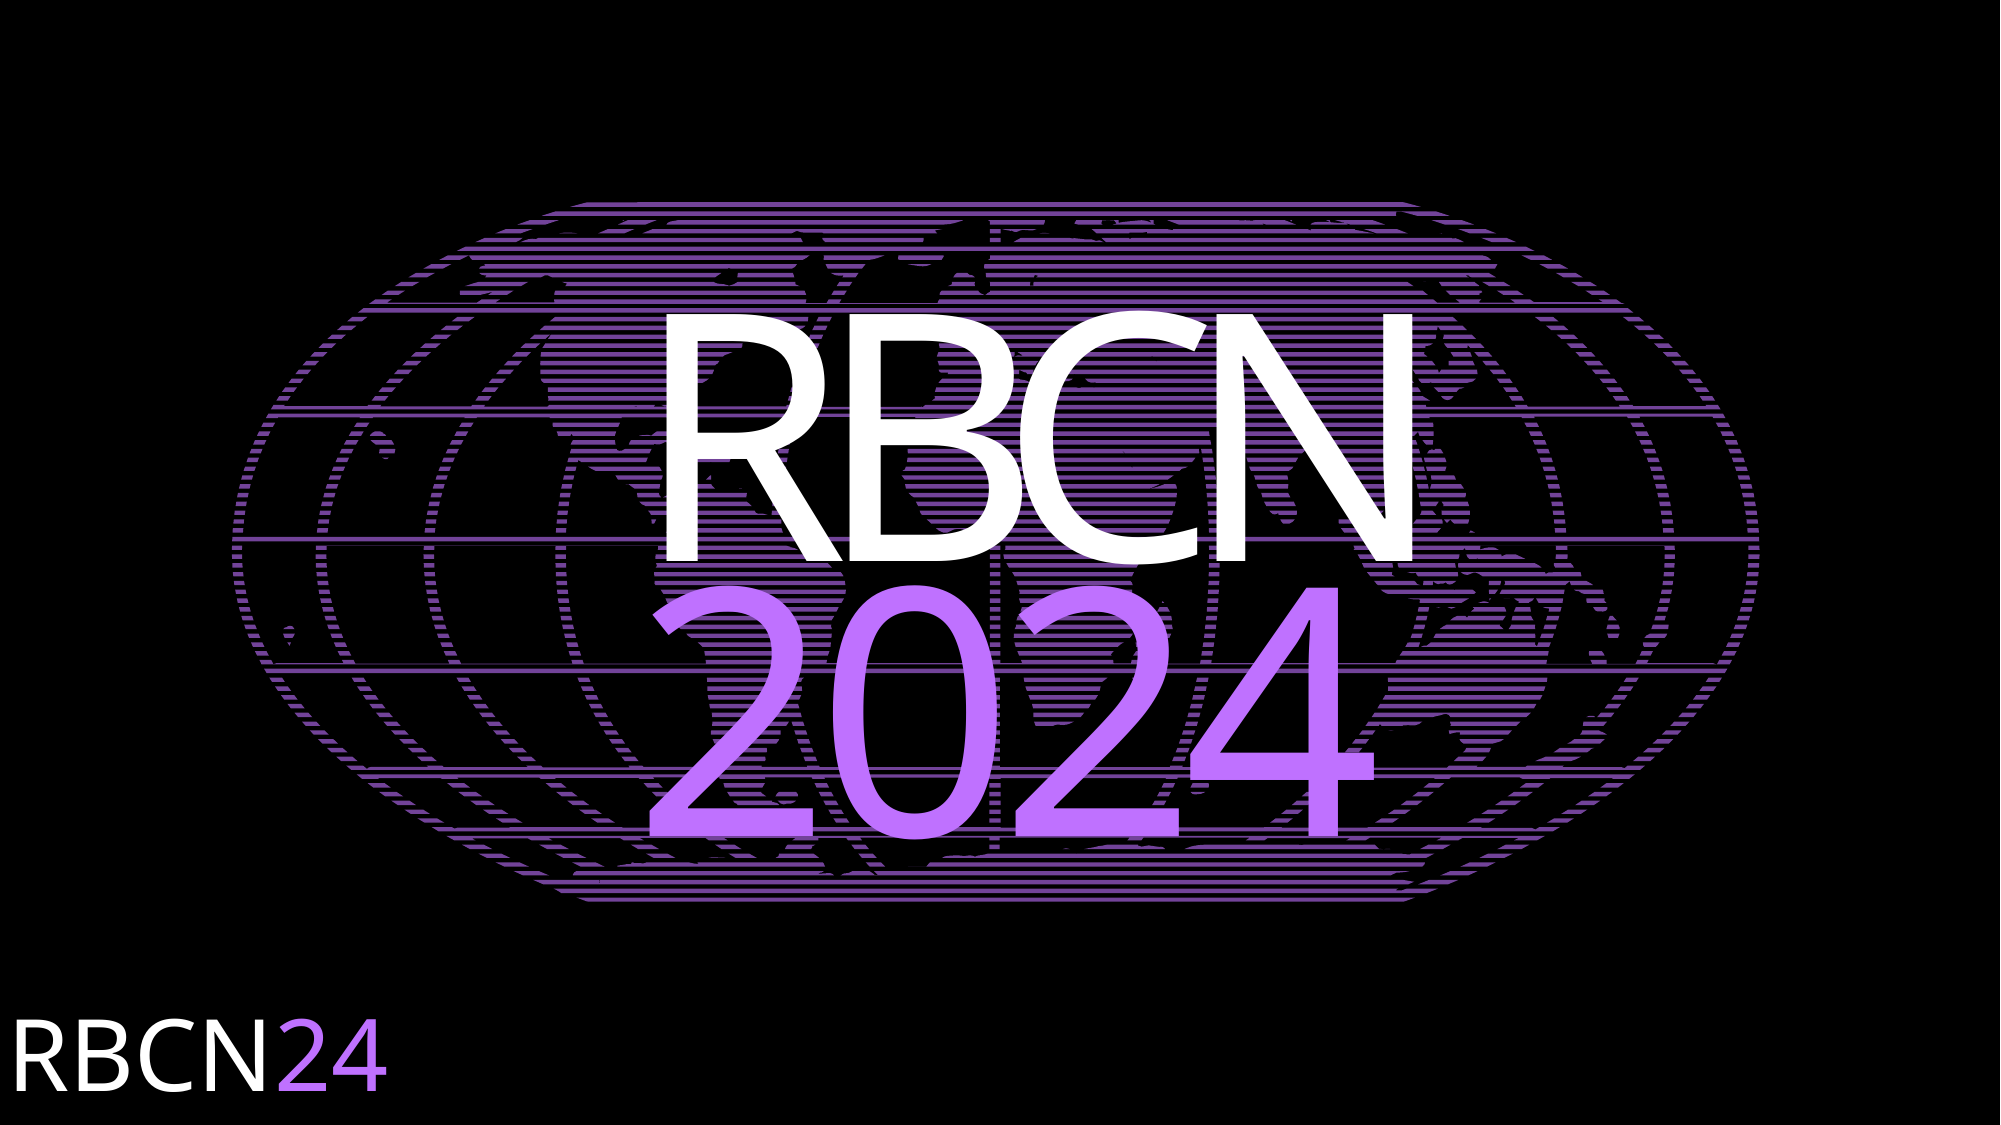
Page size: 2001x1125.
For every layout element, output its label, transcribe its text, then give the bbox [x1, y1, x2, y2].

list N [1183, 288, 1367, 559]
list 4 [1183, 562, 1367, 834]
list 2 [633, 562, 816, 834]
list 2 [999, 562, 1183, 834]
list B [816, 288, 999, 559]
list C [999, 288, 1183, 559]
list R [633, 288, 816, 559]
list 0 [816, 562, 999, 834]
